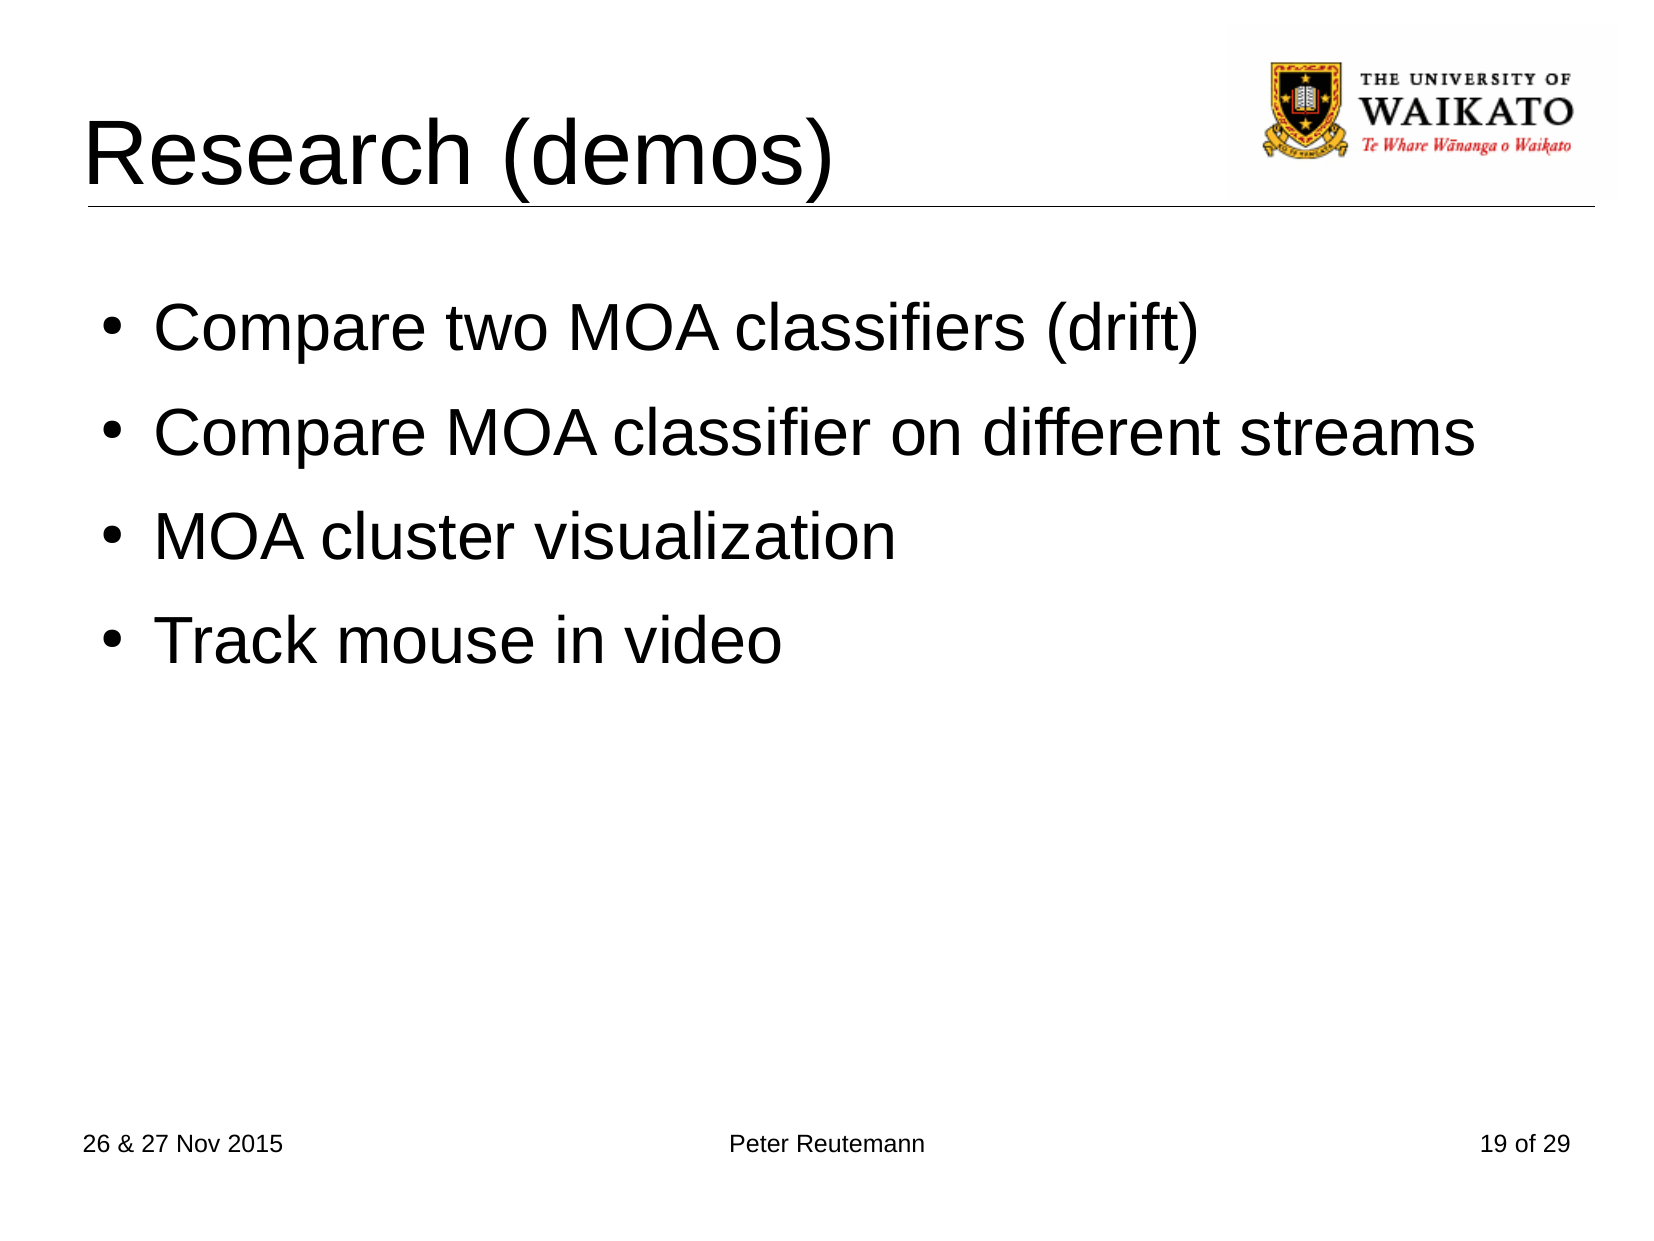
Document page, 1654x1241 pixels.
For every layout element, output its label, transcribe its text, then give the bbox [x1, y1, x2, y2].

picture [1228, 24, 1619, 201]
title Research (demos) [82, 49, 1571, 257]
list Compare two MOA classifiers (drift) Compare MOA classifier on different streams MOA cluster visualization Track mouse in video [82, 290, 1571, 1010]
